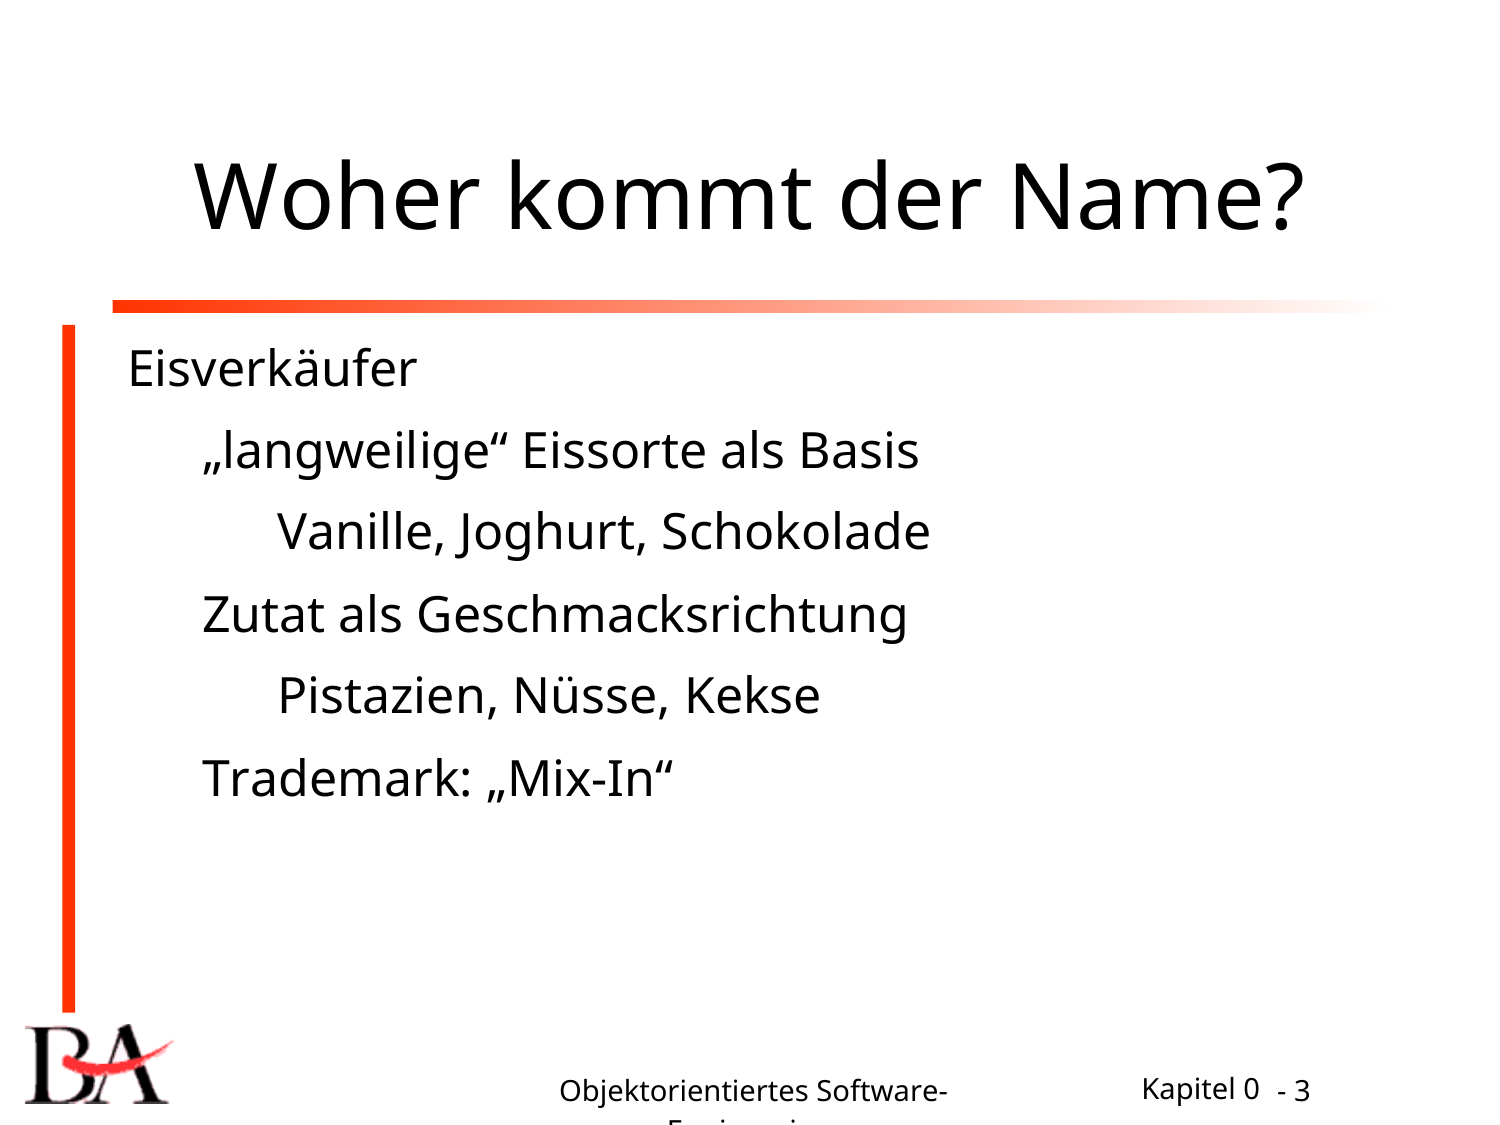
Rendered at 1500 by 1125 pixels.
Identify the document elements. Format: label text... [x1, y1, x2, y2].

list Eisverkäufer „langweilige“ Eissorte als Basis Vanille, Joghurt, Schokolade Zutat als Geschmacksrichtung Pistazien, Nüsse, Kekse Trademark: „Mix-In“ [112, 324, 1388, 1051]
picture [24, 1024, 175, 1104]
title Woher kommt der Name? [112, 99, 1388, 288]
